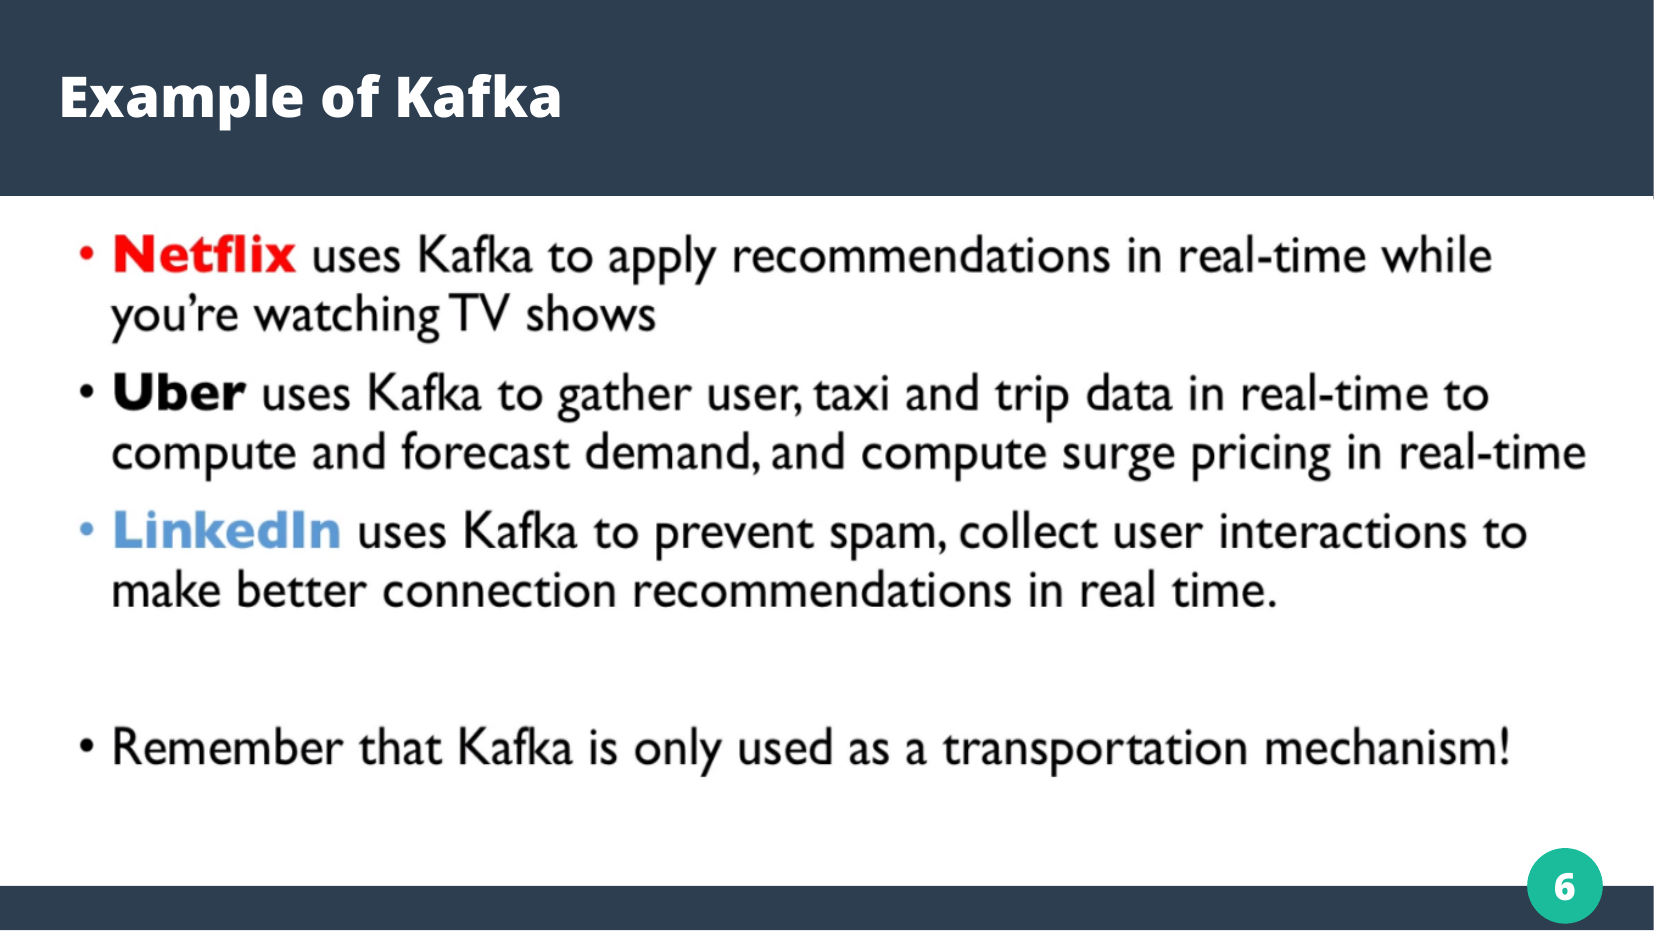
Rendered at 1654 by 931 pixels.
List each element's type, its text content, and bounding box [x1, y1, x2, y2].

picture [0, 196, 1654, 827]
title Example of Kafka [59, 37, 1595, 155]
